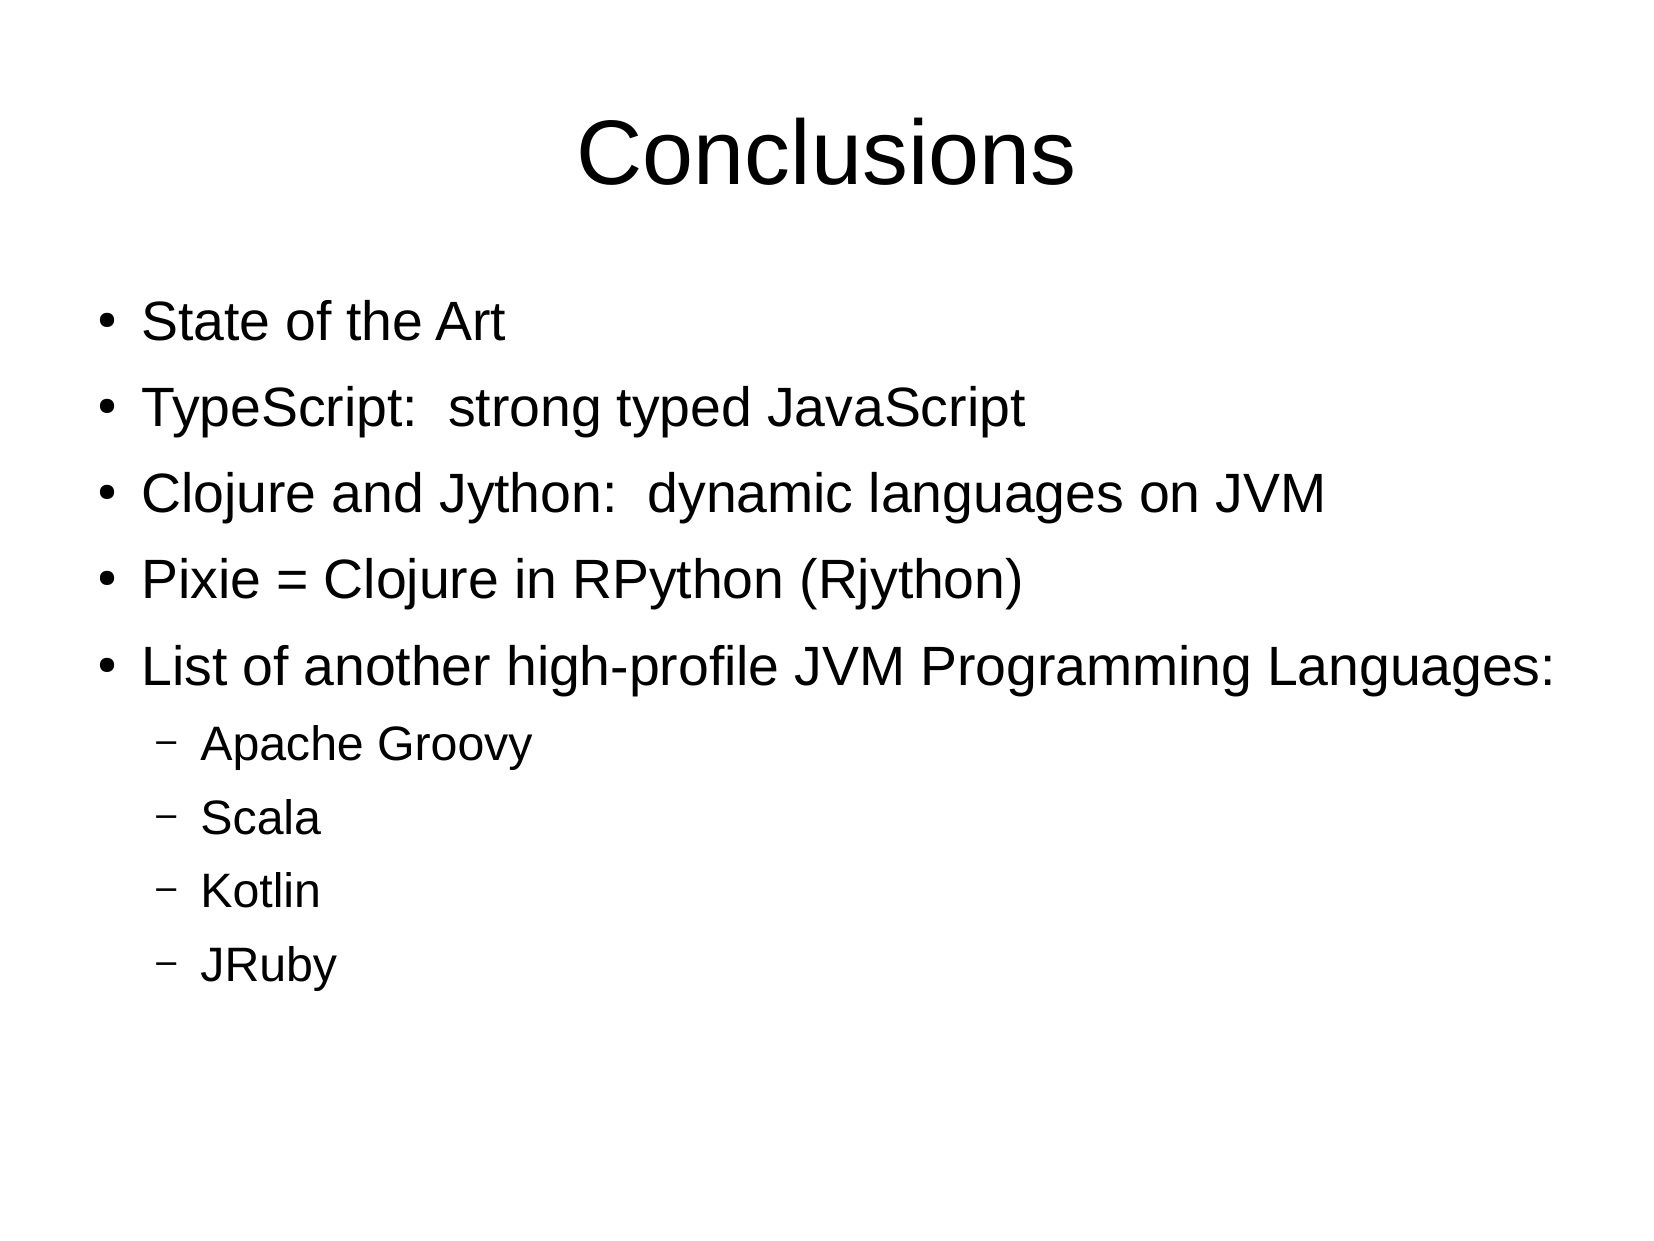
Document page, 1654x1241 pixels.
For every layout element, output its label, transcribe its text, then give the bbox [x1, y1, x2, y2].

title Conclusions [82, 49, 1571, 257]
list State of the Art TypeScript: strong typed JavaScript Clojure and Jython: dynamic languages on JVM Pixie = Clojure in RPython (Rjython) List of another high-profile JVM Programming Languages: Apache Groovy Scala Kotlin JRuby [82, 290, 1571, 1010]
